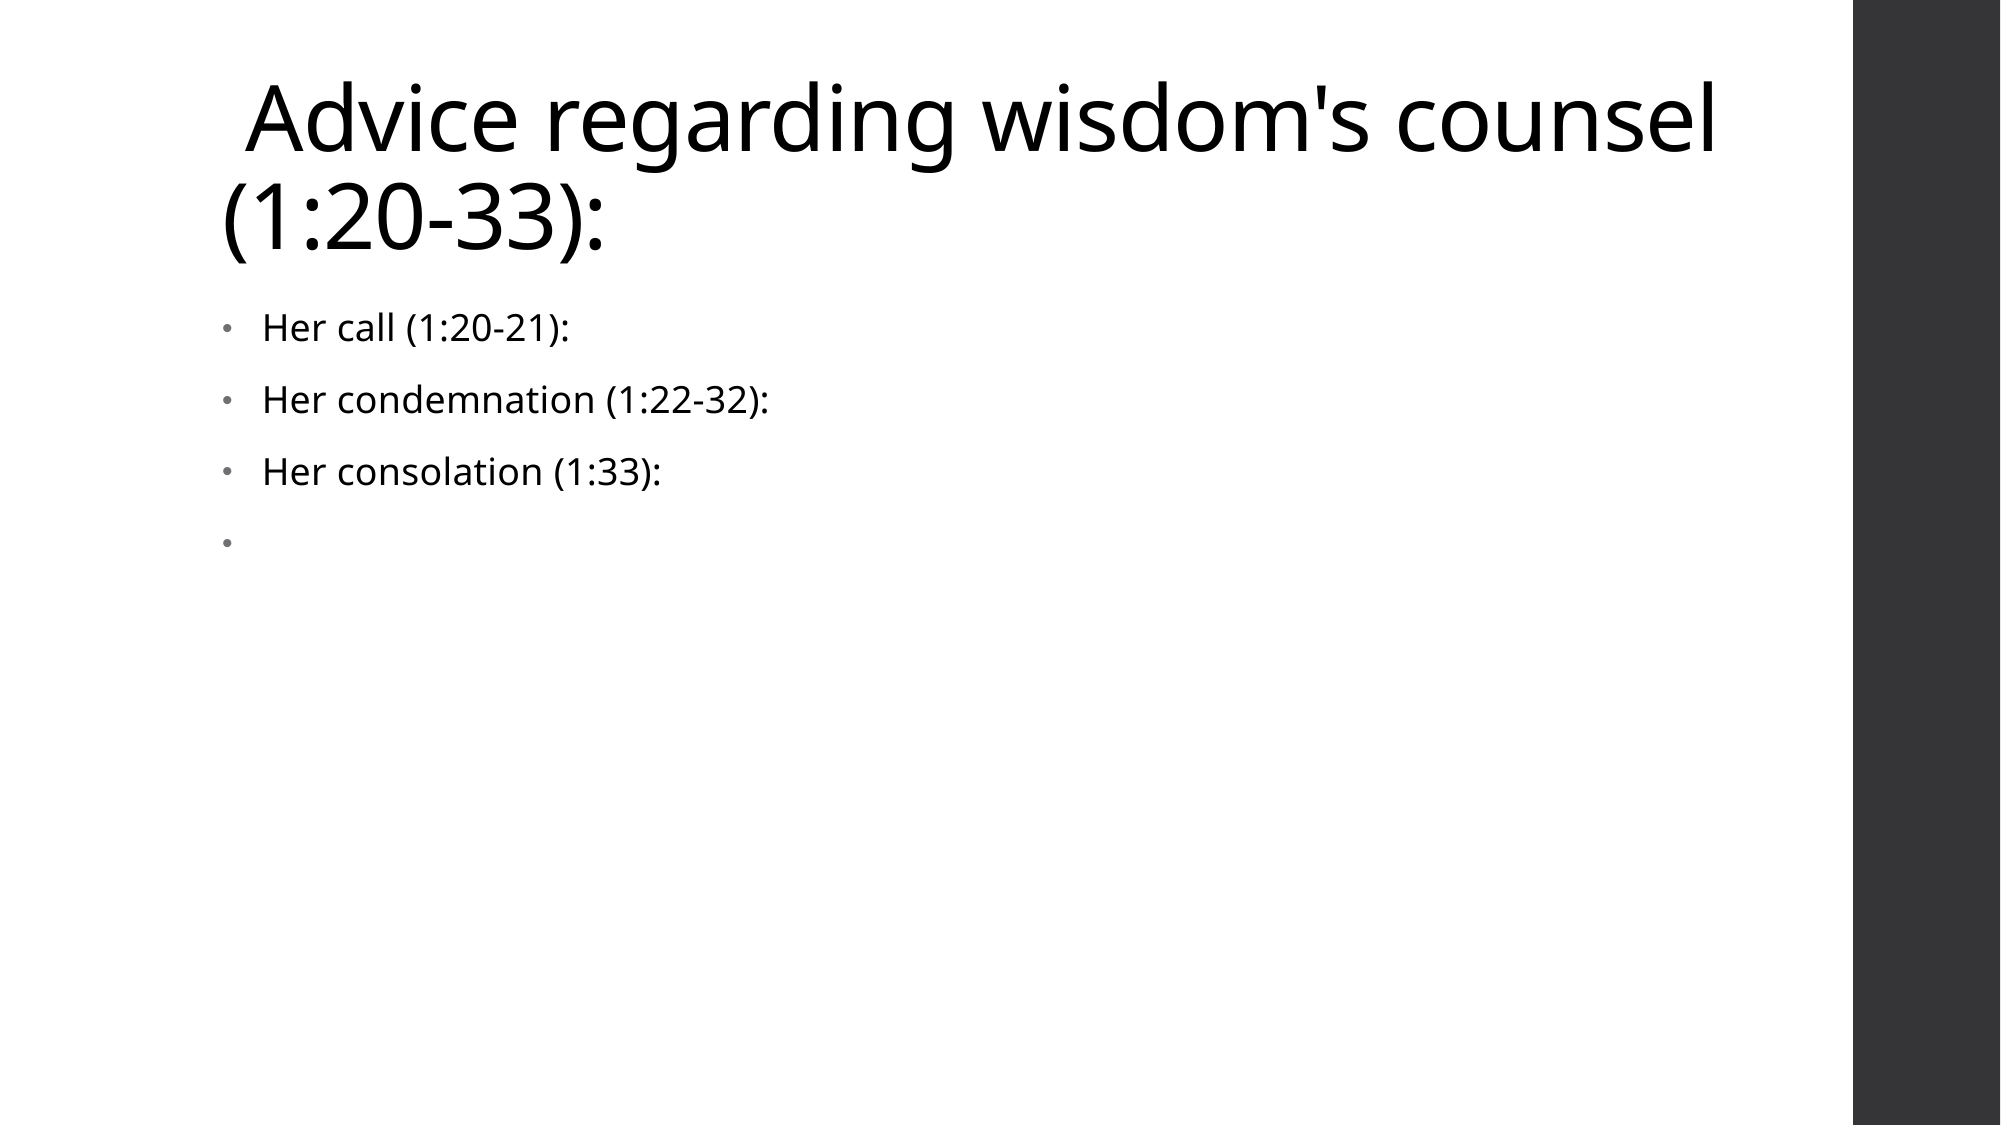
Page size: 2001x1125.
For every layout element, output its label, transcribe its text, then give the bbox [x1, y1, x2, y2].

title Advice regarding wisdom's counsel (1:20-33): [206, 60, 1797, 278]
list Her call (1:20-21): Her condemnation (1:22-32): Her consolation (1:33): [206, 299, 1617, 1014]
